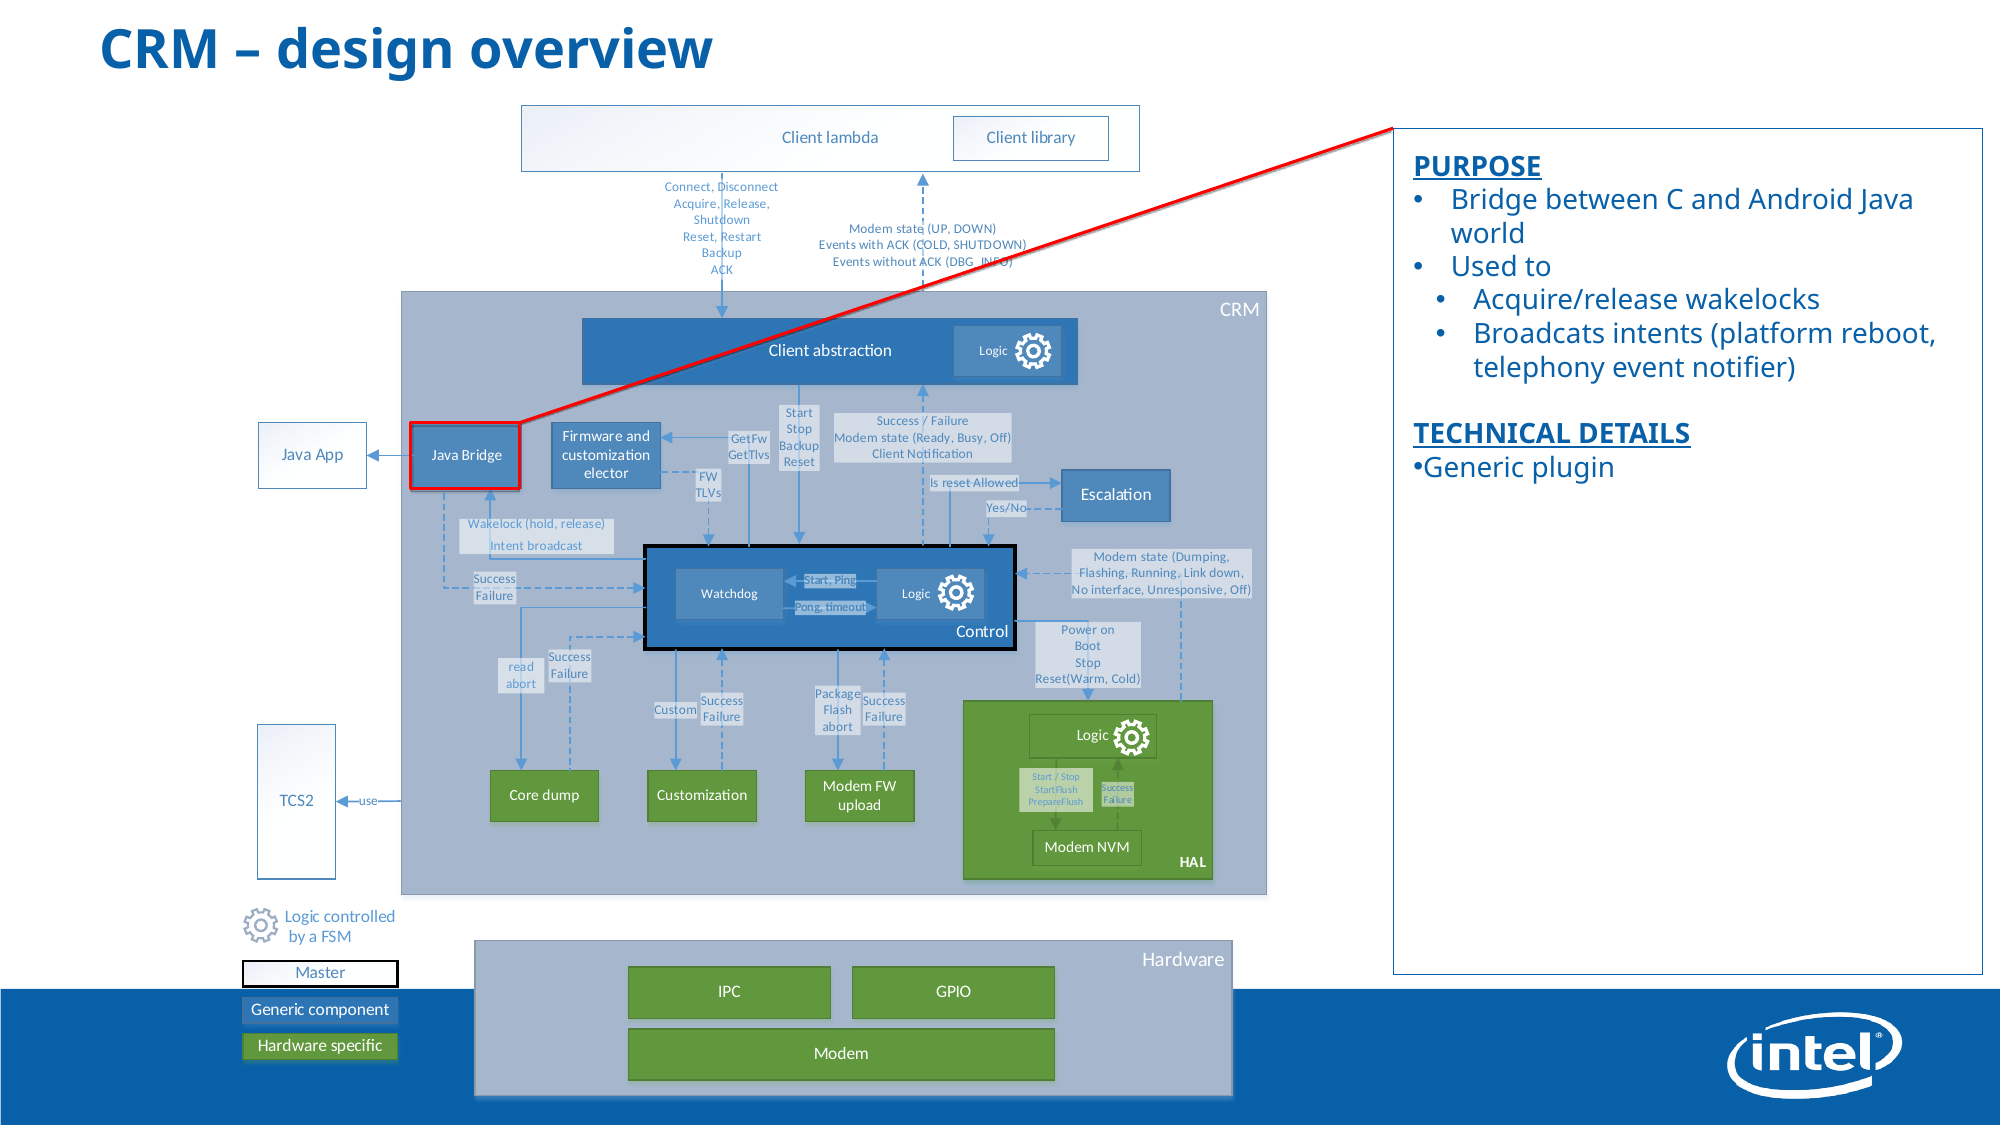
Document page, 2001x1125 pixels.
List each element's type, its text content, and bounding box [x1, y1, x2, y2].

text_box PURPOSE Bridge between C and Android Java world Used to Acquire/release wakelocks Broadcats intents (platform reboot, telephony event notifier) TECHNICAL DETAILS Generic plugin [1393, 128, 1983, 975]
title CRM – design overview [99, 14, 1900, 205]
picture [412, 425, 518, 487]
title CRM – design overview [1182, 134, 1393, 205]
picture [1725, 1011, 1904, 1101]
picture [235, 205, 1274, 1106]
